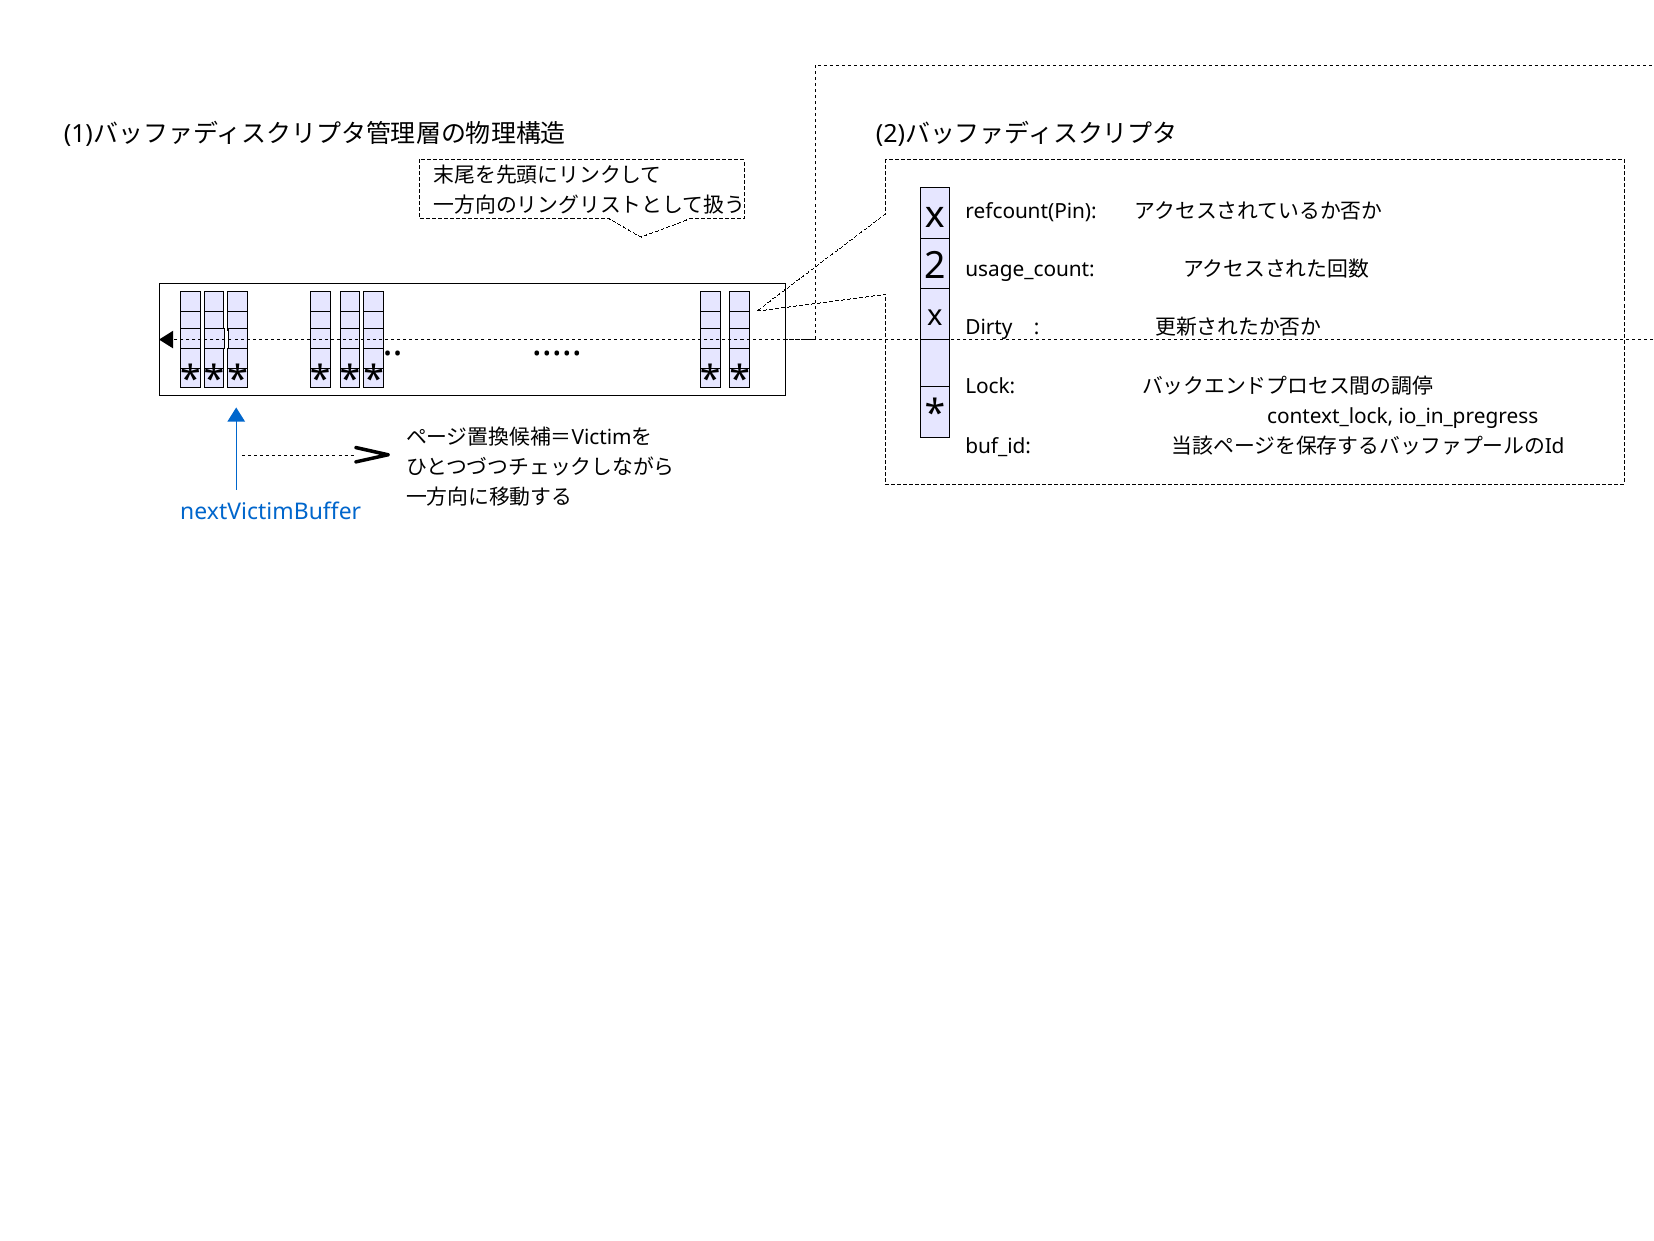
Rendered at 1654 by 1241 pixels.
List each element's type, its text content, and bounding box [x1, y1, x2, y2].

text_box 末尾を先頭にリンクして 一方向のリングリストとして扱う [419, 159, 745, 238]
text_box [204, 291, 225, 368]
text_box (1)バッファディスクリプタ管理層の物理構造 (2)バッファディスクリプタ [49, 106, 1203, 155]
text_box refcount(Pin): アクセスされているか否か usage_count: アクセスされた回数 Dirty : 更新されたか否か Lock: バックエンドプロセス間の調停 context_lock, io_in_pregress buf_id: 当該ページを保存するバッファプールのId [945, 186, 1654, 455]
text_box * [363, 368, 384, 388]
text_box * [227, 368, 248, 388]
text_box nextVictimBuffer [165, 487, 380, 534]
text_box [340, 291, 360, 368]
text_box * [340, 368, 360, 388]
text_box [310, 291, 331, 368]
text_box x [920, 187, 945, 238]
text_box .... ..... [159, 283, 786, 396]
text_box * [310, 368, 331, 388]
text_box [227, 291, 248, 368]
text_box [180, 291, 201, 368]
text_box [700, 291, 721, 368]
text_box * [700, 368, 721, 388]
text_box * [204, 368, 224, 388]
text_box [363, 291, 384, 368]
text_box * [729, 368, 750, 388]
text_box * [180, 368, 201, 388]
text_box ページ置換候補＝Victimを ひとつづつチェックしながら 一方向に移動する [391, 413, 739, 513]
text_box [729, 291, 750, 368]
text_box x [920, 288, 945, 340]
text_box [920, 340, 945, 386]
text_box * [920, 386, 945, 438]
text_box 2 [920, 238, 945, 288]
